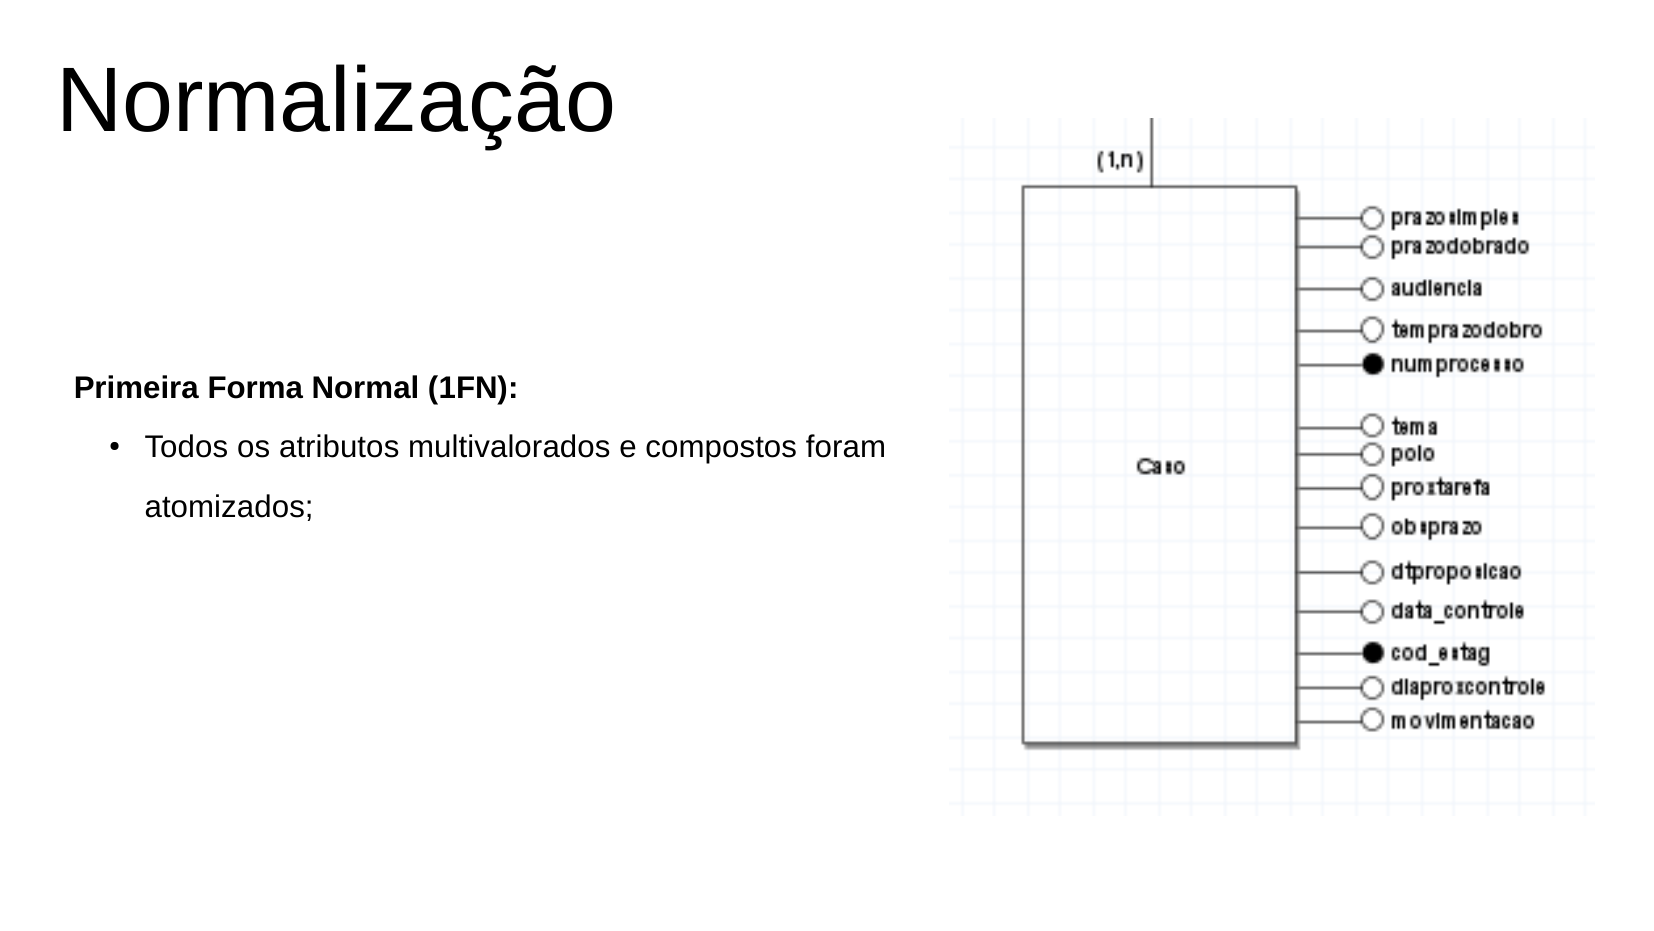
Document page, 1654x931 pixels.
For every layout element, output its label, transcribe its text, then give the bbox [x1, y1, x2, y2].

text_box Primeira Forma Normal (1FN): Todos os atributos multivalorados e compostos foram atomizados; [59, 362, 916, 591]
title Normalização [53, 21, 621, 178]
picture [949, 118, 1595, 816]
